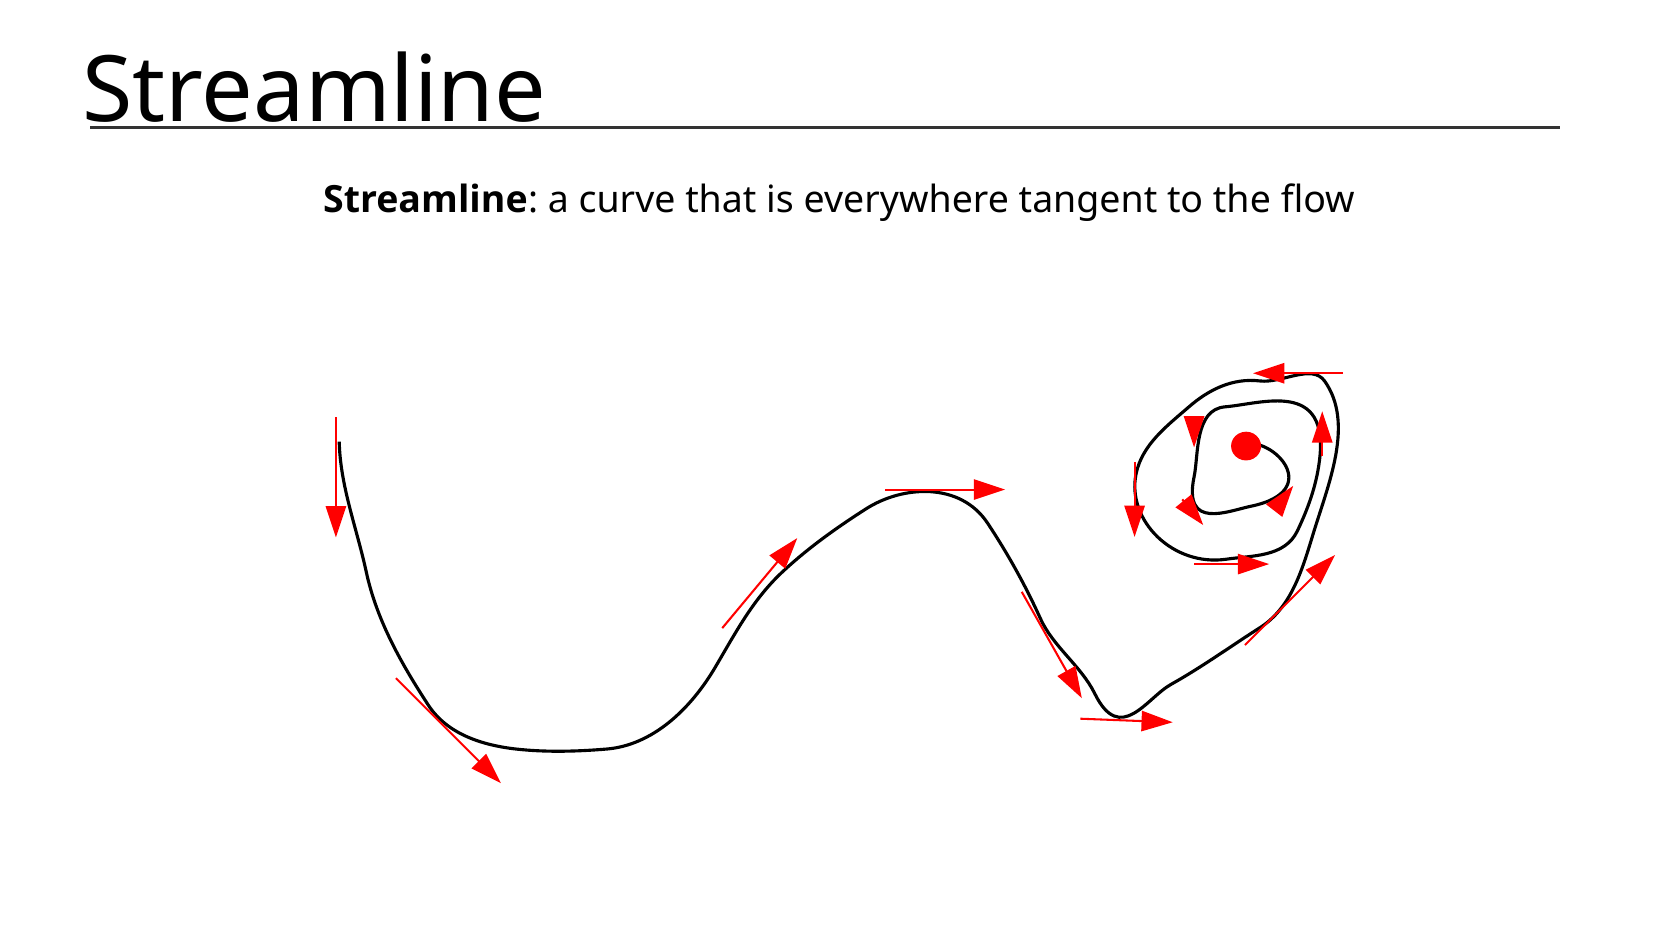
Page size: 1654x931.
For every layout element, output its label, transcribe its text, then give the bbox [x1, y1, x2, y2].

text_box [1231, 431, 1262, 461]
title Streamline [82, 32, 1571, 140]
text_box Streamline: a curve that is everywhere tangent to the flow [308, 165, 1396, 226]
